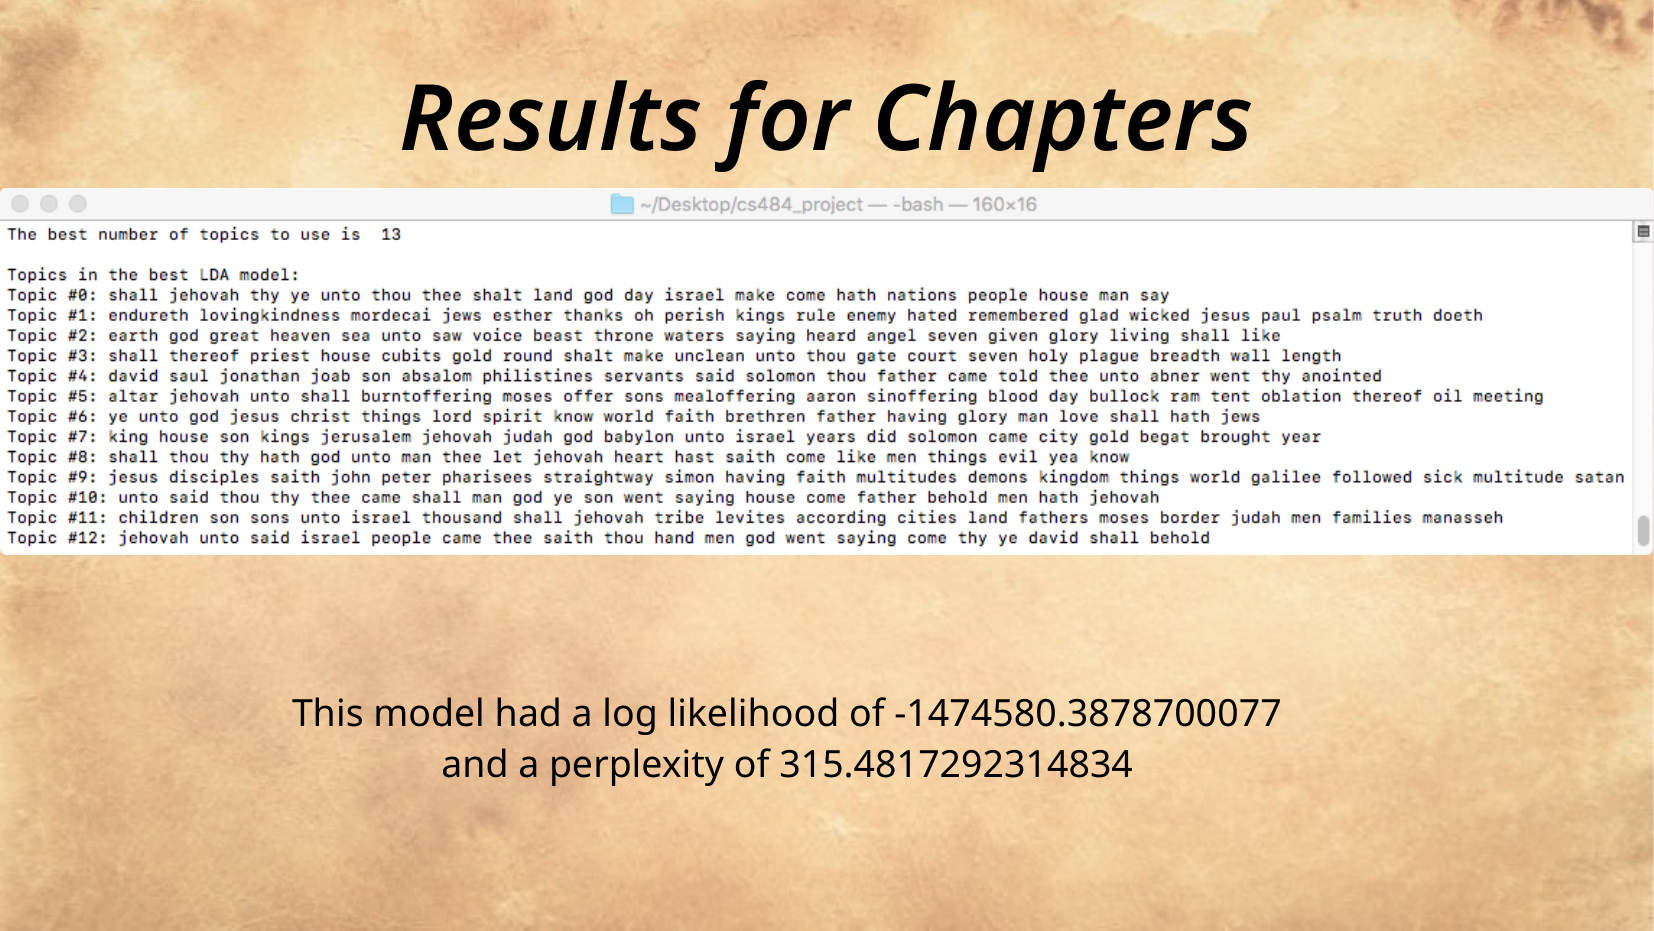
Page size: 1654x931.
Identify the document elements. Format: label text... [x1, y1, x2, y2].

text_box This model had a log likelihood of -1474580.3878700077 and a perplexity of 315.4817292314834 [135, 679, 1441, 781]
title Results for Chapters [82, 37, 1571, 188]
picture [0, 0, 1654, 931]
